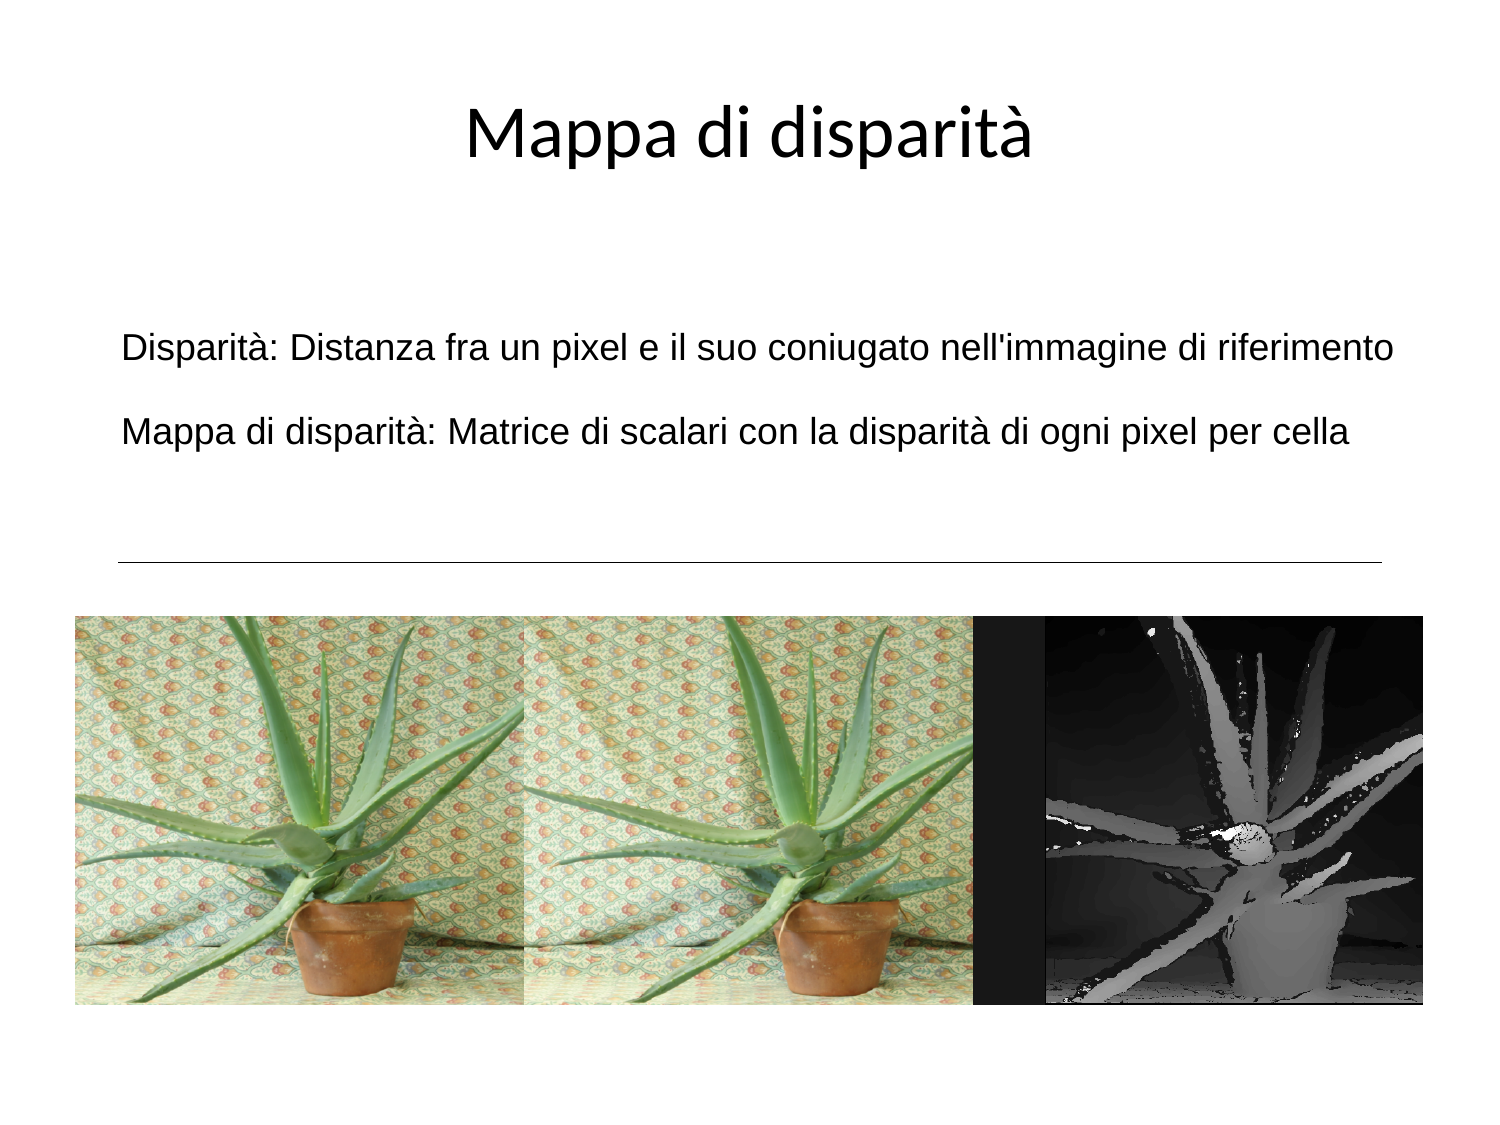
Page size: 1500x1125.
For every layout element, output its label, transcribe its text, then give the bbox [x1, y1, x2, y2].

text_box Disparità: Distanza fra un pixel e il suo coniugato nell'immagine di riferimento Mappa di disparità: Matrice di scalari con la disparità di ogni pixel per cella [106, 318, 1410, 460]
picture [75, 616, 1423, 1005]
title Mappa di disparità [75, 45, 1425, 233]
